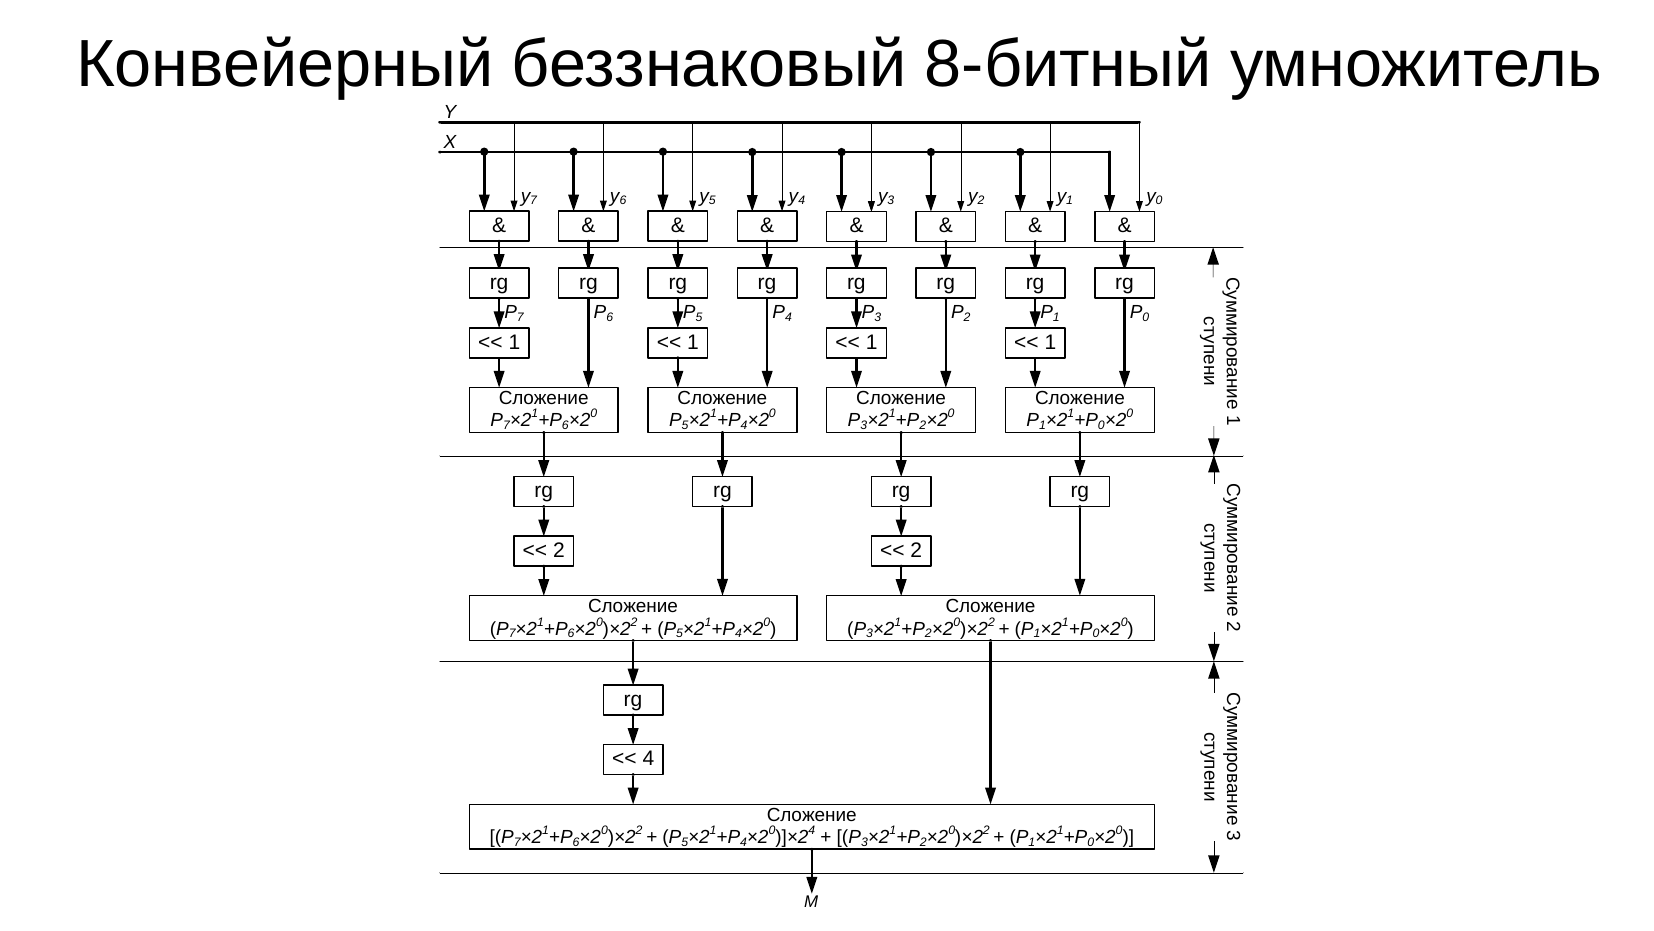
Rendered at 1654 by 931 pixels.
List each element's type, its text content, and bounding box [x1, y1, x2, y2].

title Конвейерный беззнаковый 8-битный умножитель [30, 7, 1651, 121]
picture [435, 96, 1250, 916]
